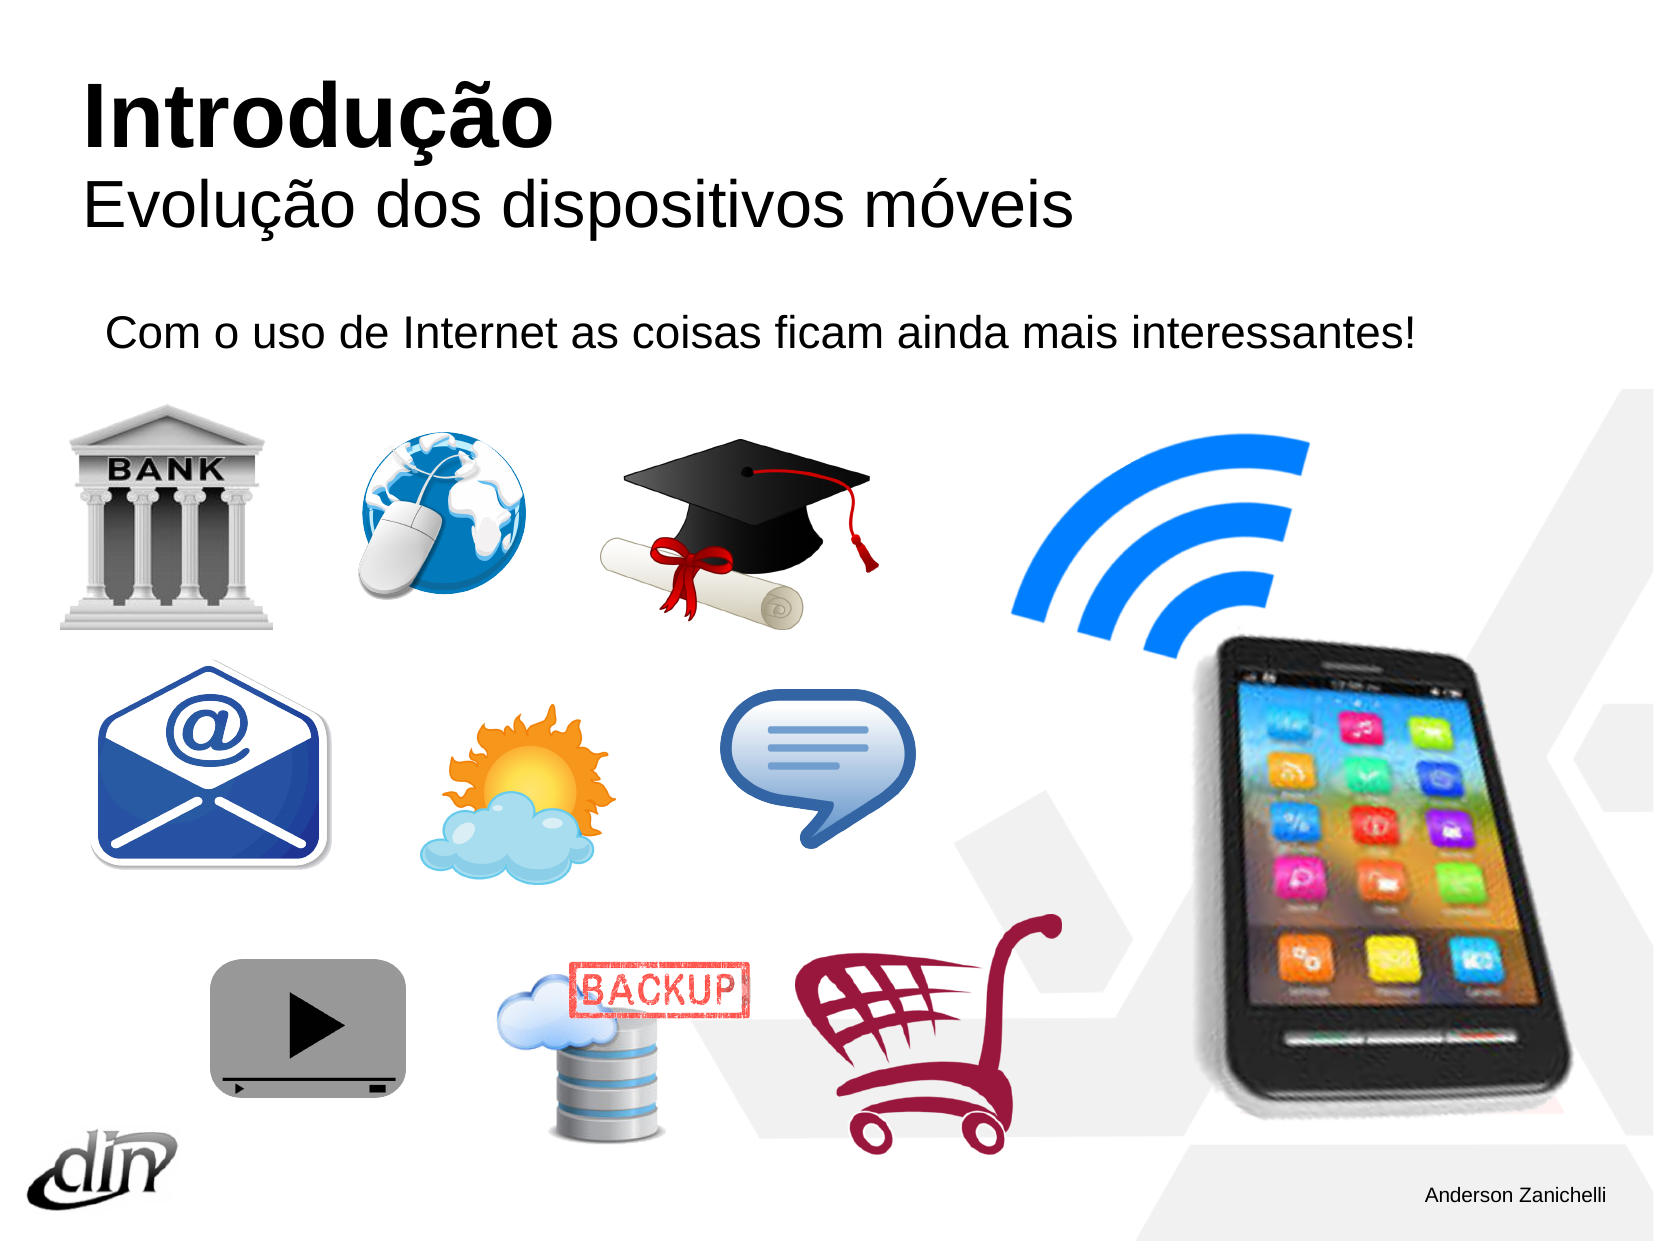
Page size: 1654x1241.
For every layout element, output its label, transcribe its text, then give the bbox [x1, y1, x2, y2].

picture [210, 959, 406, 1098]
text_box Anderson Zanichelli [1410, 1194, 1471, 1216]
picture [420, 704, 616, 885]
text_box Com o uso de Internet as coisas ficam ainda mais interessantes! [90, 300, 1433, 367]
picture [90, 659, 332, 871]
picture [358, 432, 526, 600]
text_box Anderson Zanichelli [1553, 1176, 1633, 1216]
picture [60, 404, 273, 631]
title Introdução Evolução dos dispositivos móveis [82, 49, 1571, 257]
picture [491, 380, 1654, 1241]
picture [23, 1124, 181, 1214]
